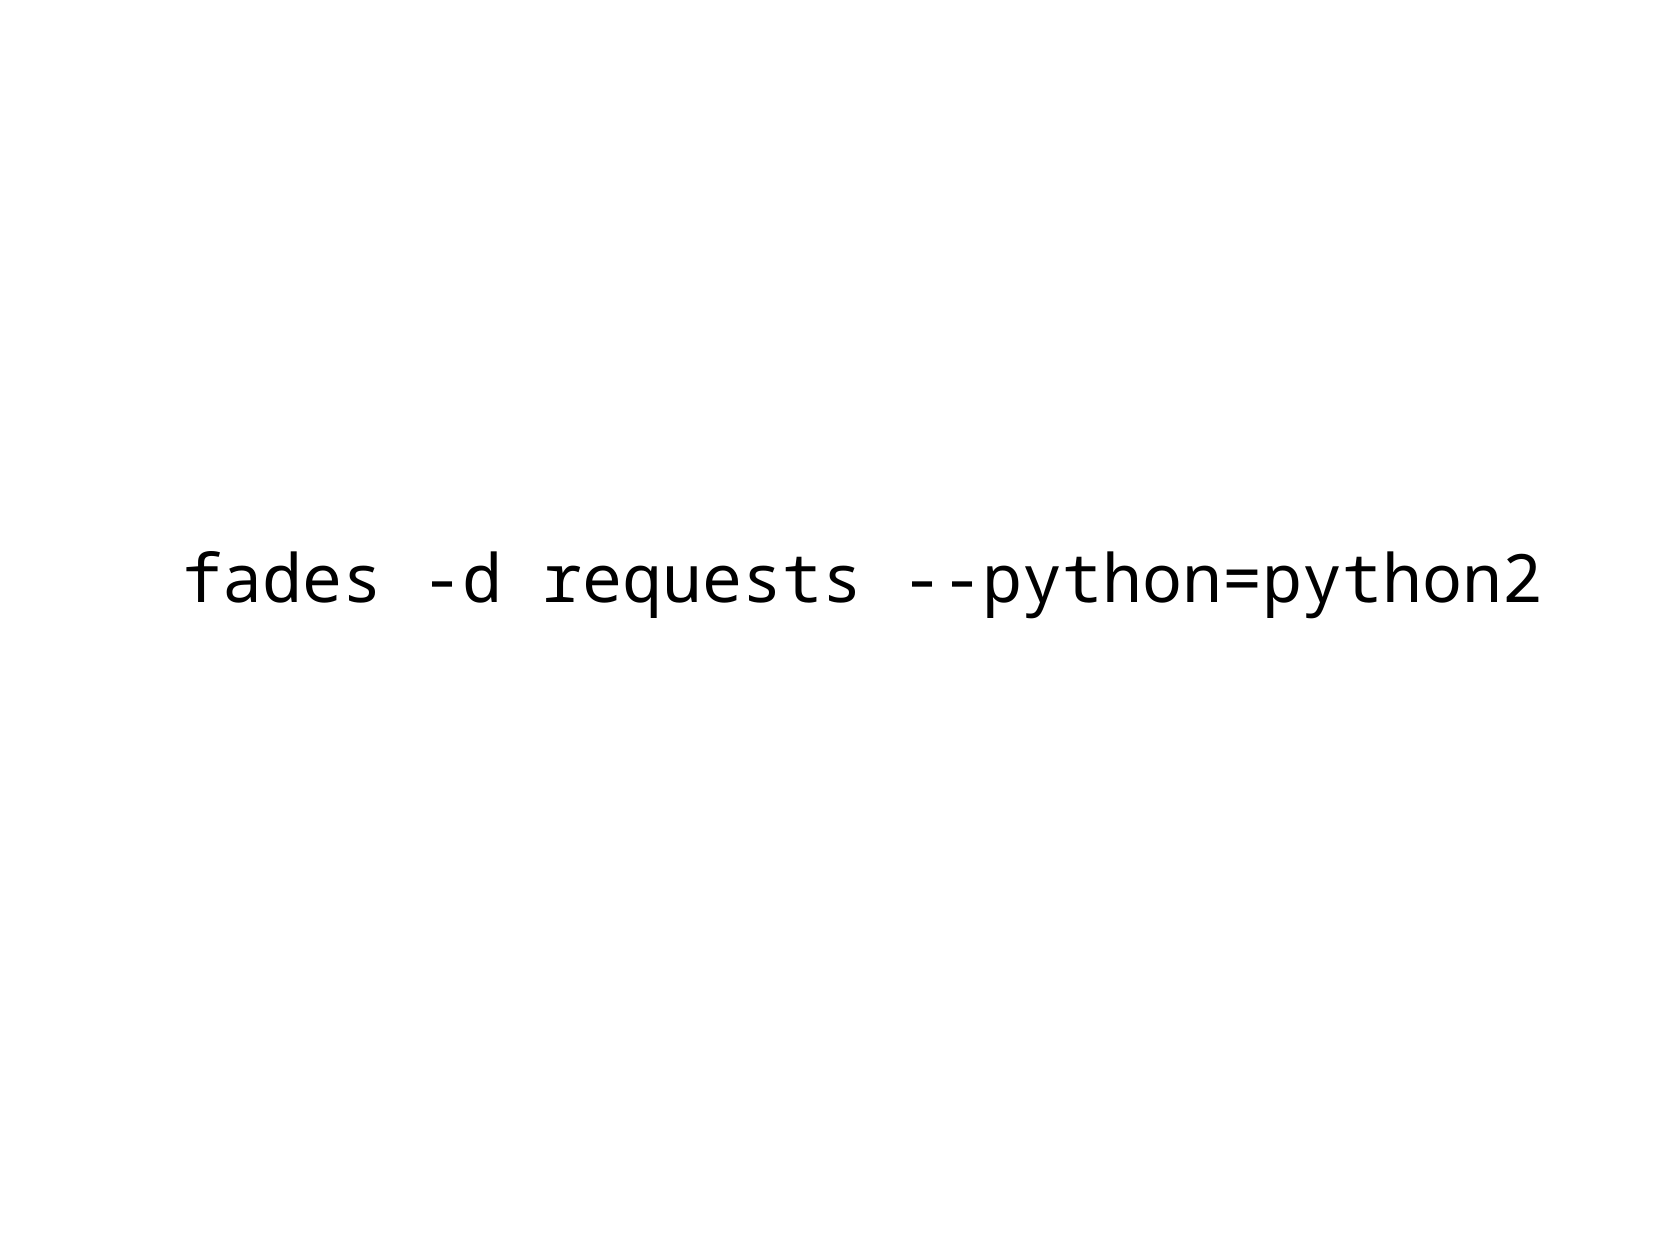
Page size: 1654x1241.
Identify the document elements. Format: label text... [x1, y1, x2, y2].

list fades -d requests --python=python2 [82, 290, 1571, 1010]
